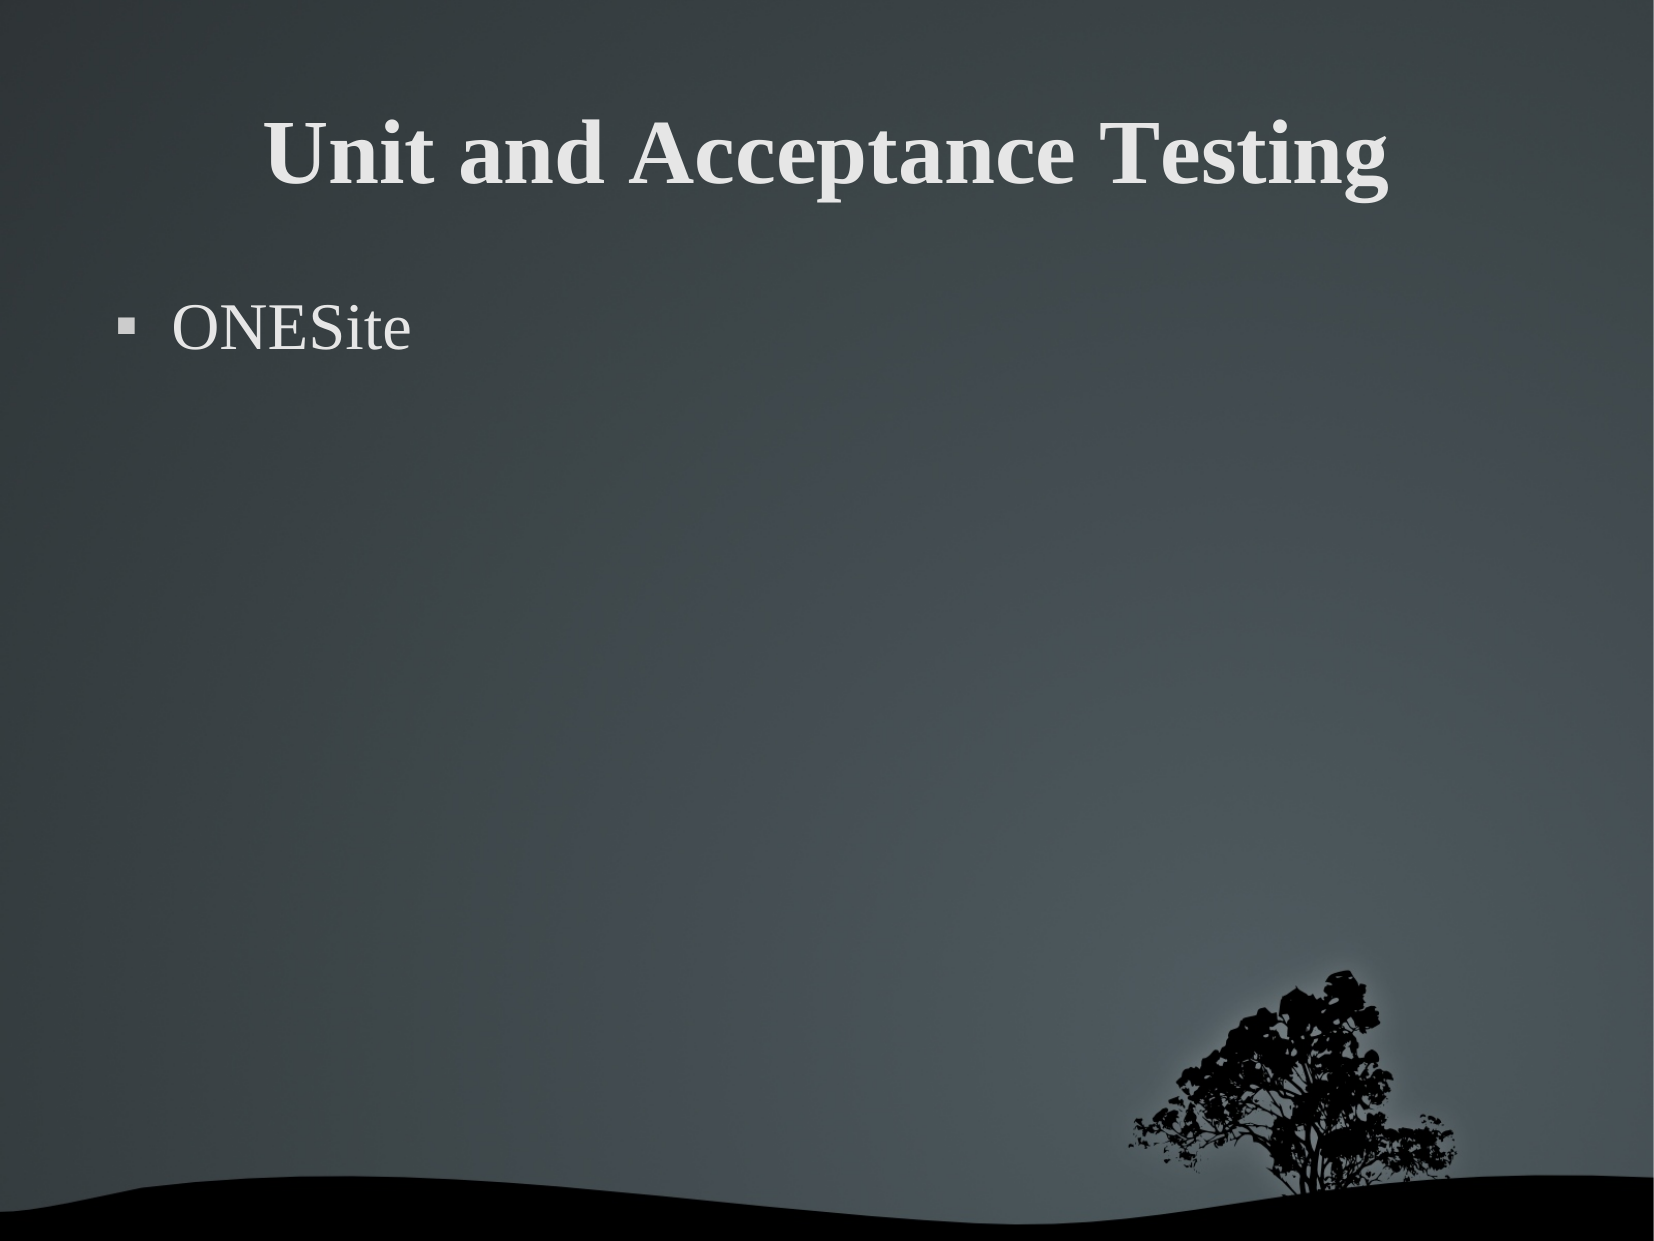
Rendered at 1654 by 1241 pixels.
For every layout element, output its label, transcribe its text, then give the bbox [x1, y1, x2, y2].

picture [0, 0, 1654, 1241]
title Unit and Acceptance Testing [82, 49, 1571, 257]
list ONESite [82, 290, 1571, 1109]
